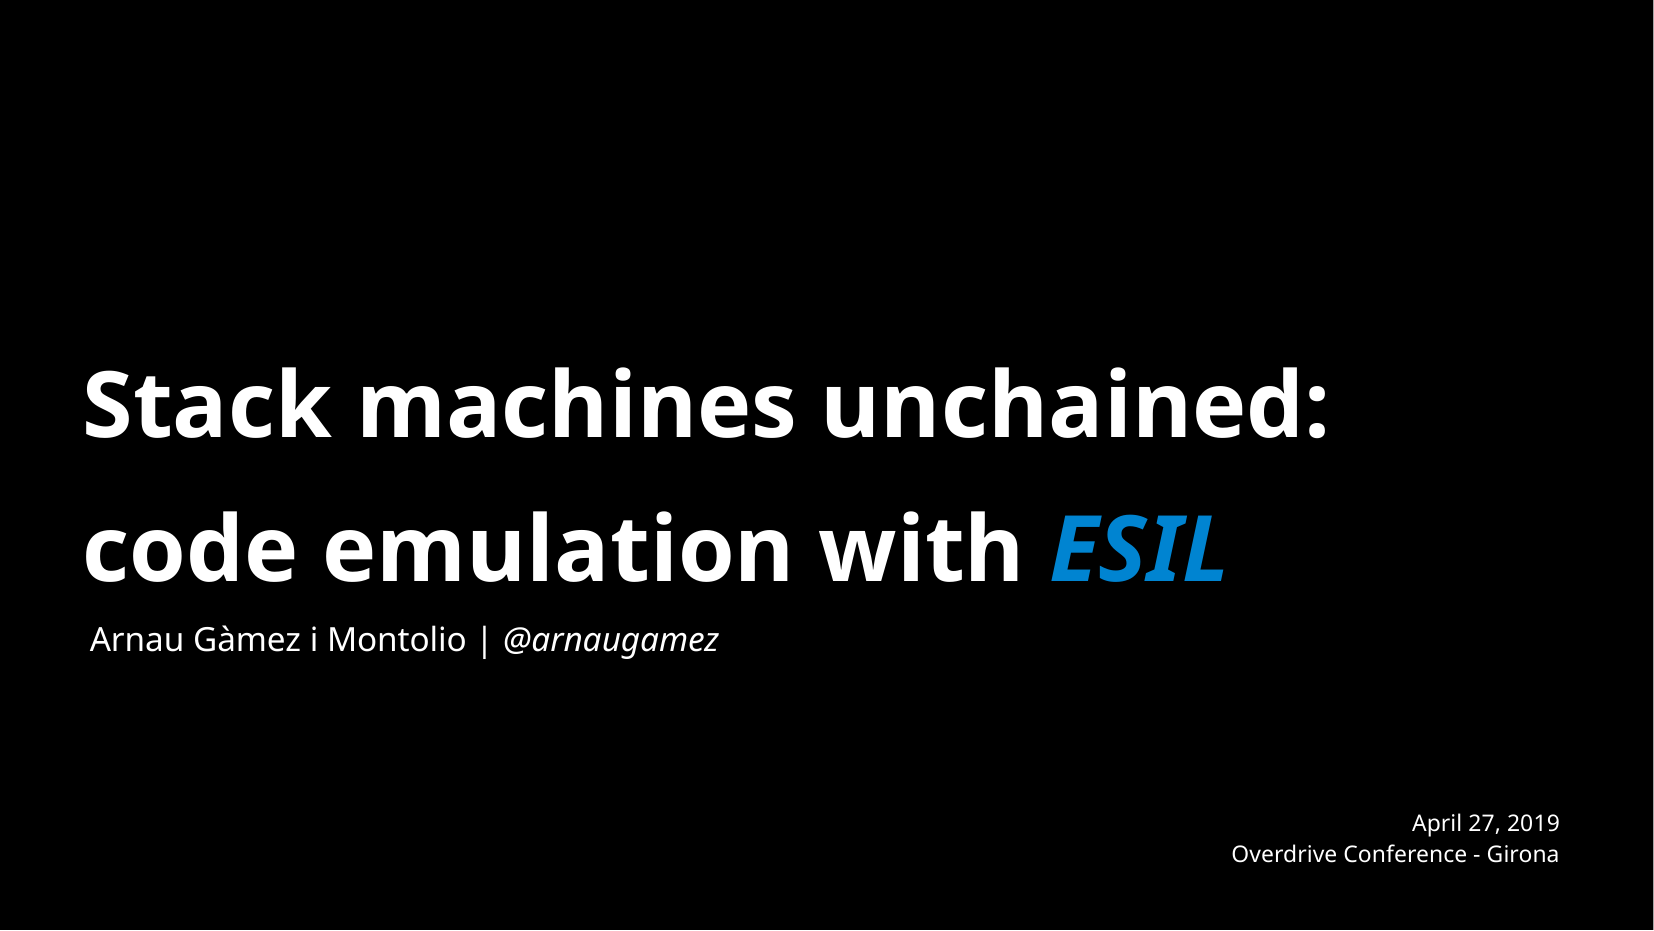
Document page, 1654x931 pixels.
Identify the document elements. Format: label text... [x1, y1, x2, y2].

text_box Arnau Gàmez i Montolio | @arnaugamez [75, 601, 766, 720]
title Stack machines unchained: code emulation with ESIL [82, 296, 1571, 634]
text_box April 27, 2019 Overdrive Conference - Girona [1053, 794, 1576, 877]
